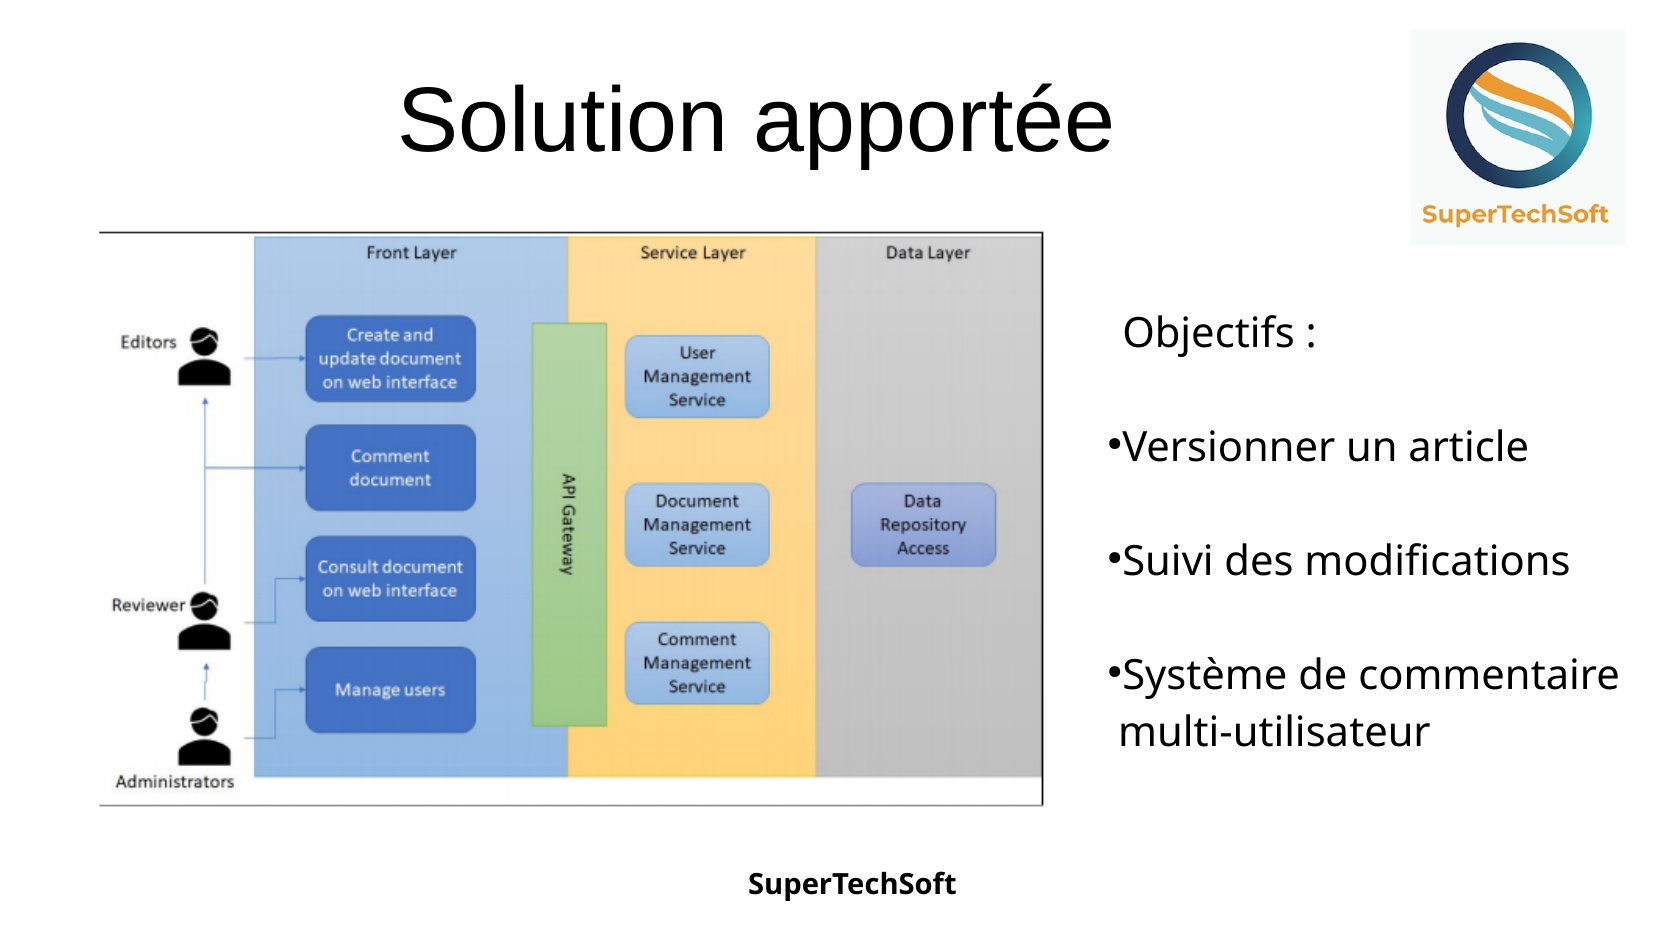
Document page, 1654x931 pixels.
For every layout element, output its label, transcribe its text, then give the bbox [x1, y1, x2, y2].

title Solution apportée [88, 51, 1400, 178]
text_box SuperTechSoft [590, 851, 1115, 916]
text_box Objectifs : Versionner un article Suivi des modifications Système de commentaire multi-utilisateur [1092, 295, 1611, 699]
picture [1411, 29, 1625, 245]
picture [59, 207, 1067, 827]
